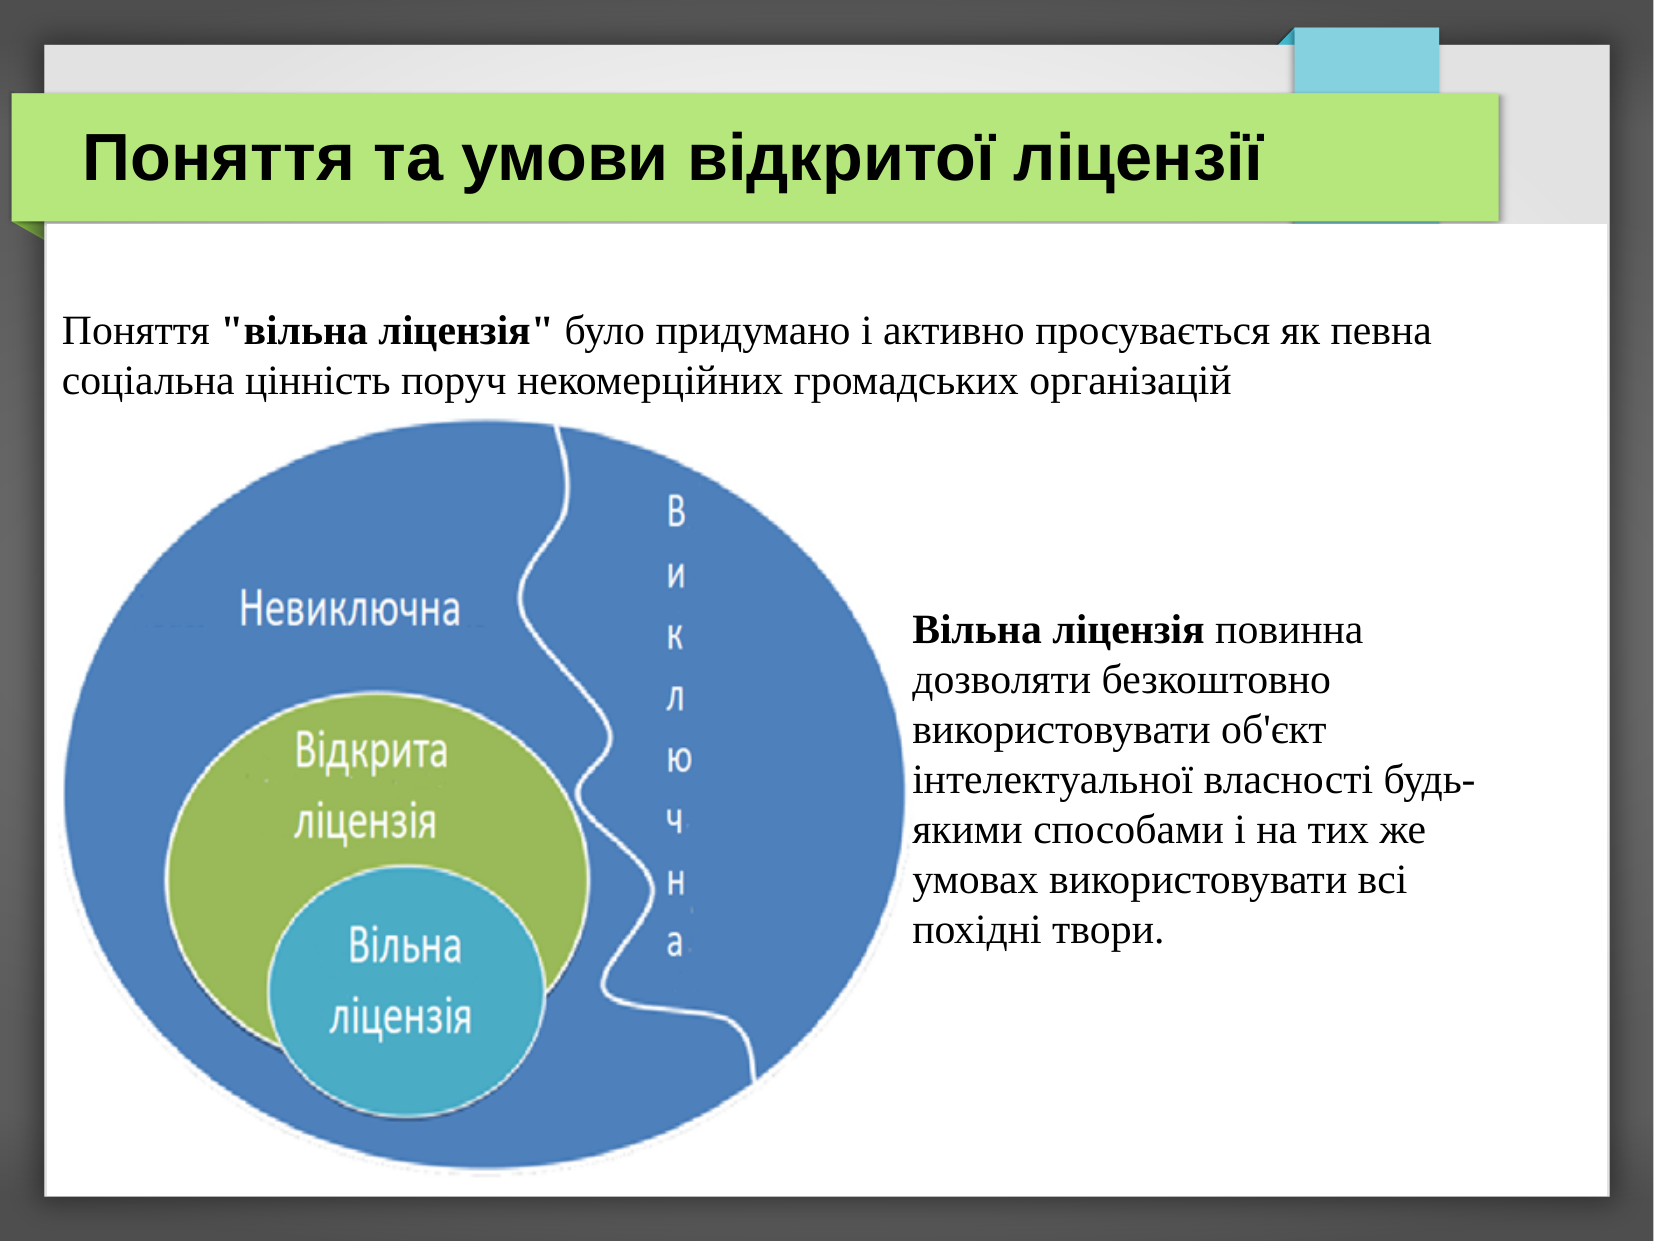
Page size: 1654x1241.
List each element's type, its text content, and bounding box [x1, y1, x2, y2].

picture [0, 0, 1654, 1241]
text_box Поняття та умови відкритої ліцензії [82, 113, 1311, 194]
text_box Вільна ліцензія повинна дозволяти безкоштовно використовувати об'єкт інтелектуальної власності будь-якими способами і на тих же умовах використовувати всі похідні твори. [897, 594, 1500, 960]
text_box Поняття "вільна ліцензія" було придумано і активно просувається як певна соціальна цінність поруч некомерційних громадських організацій [47, 295, 1589, 411]
text_box [47, 224, 1607, 1196]
